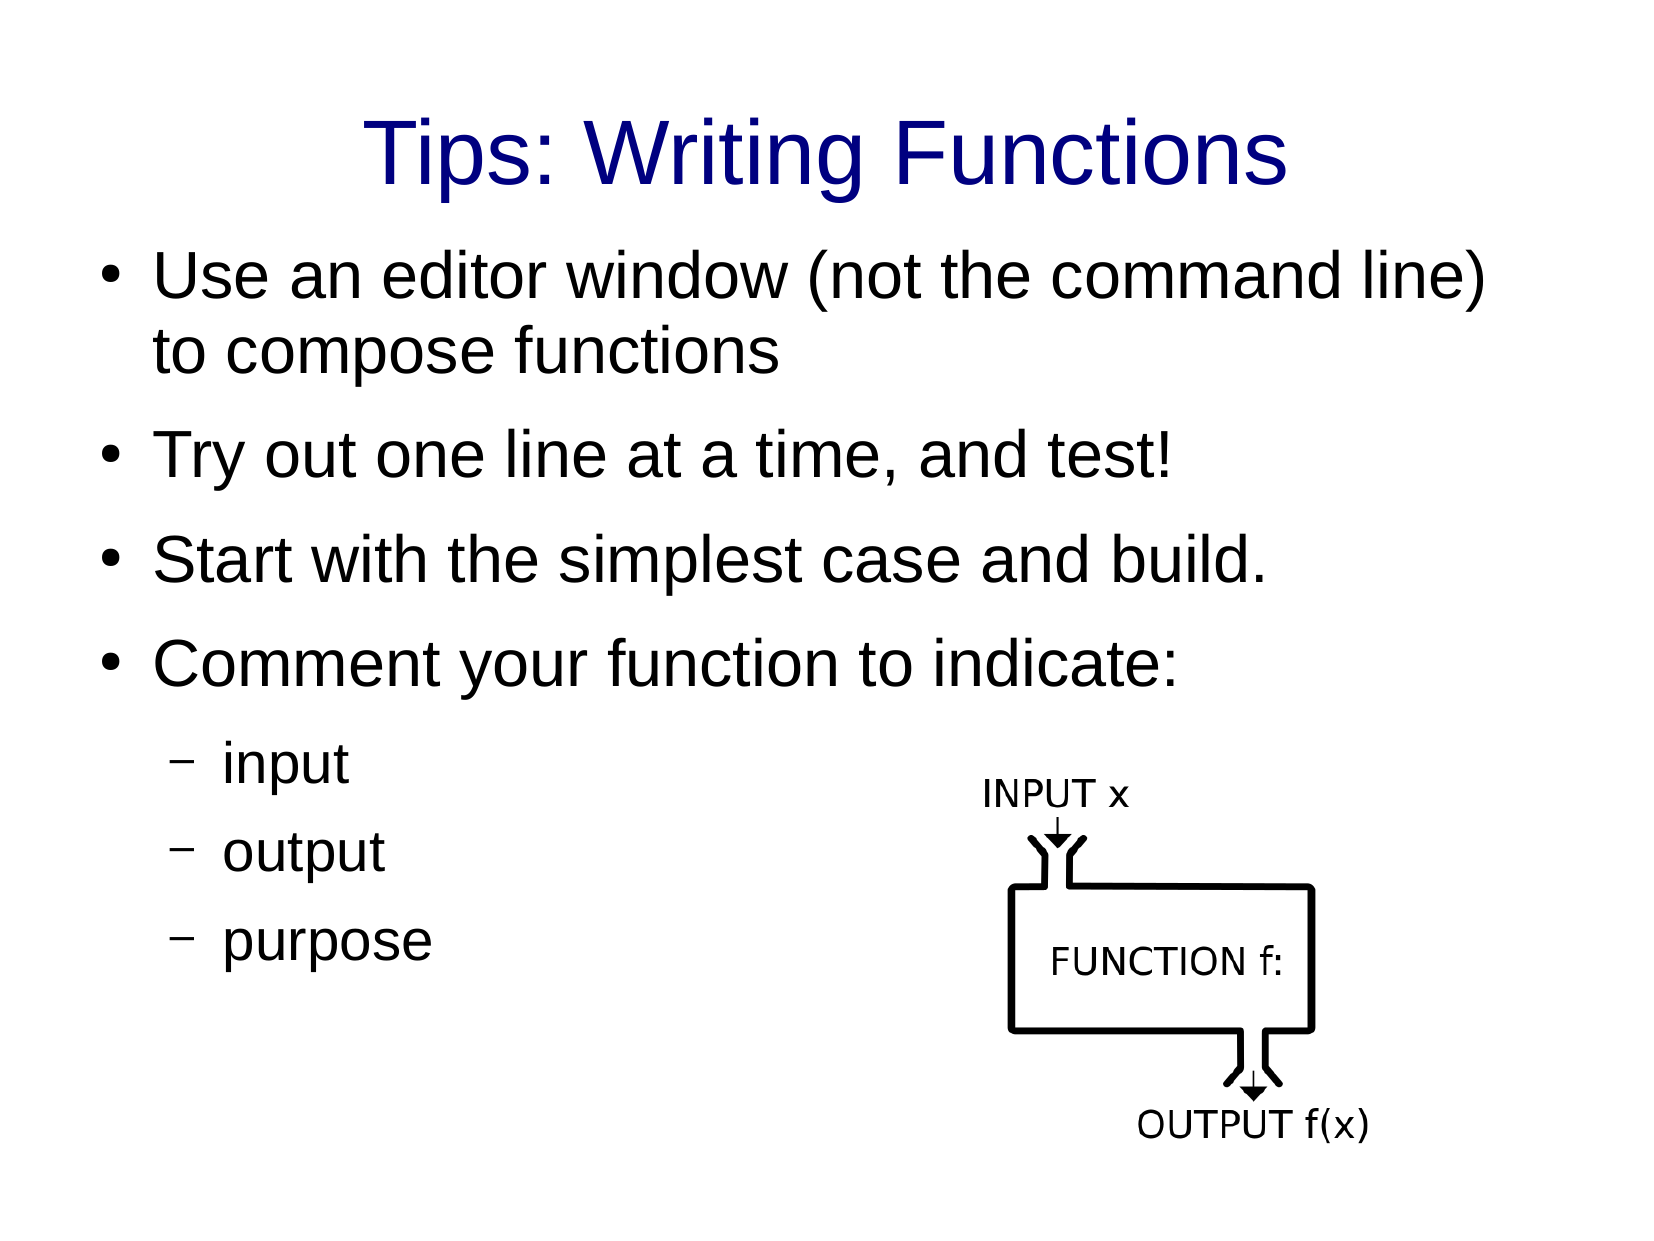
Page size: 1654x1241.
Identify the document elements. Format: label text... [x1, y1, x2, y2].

picture [943, 735, 1399, 1186]
title Tips: Writing Functions [82, 49, 1571, 257]
list Use an editor window (not the command line) to compose functions Try out one line at a time, and test! Start with the simplest case and build. Comment your function to indicate: input output purpose [81, 238, 1537, 980]
